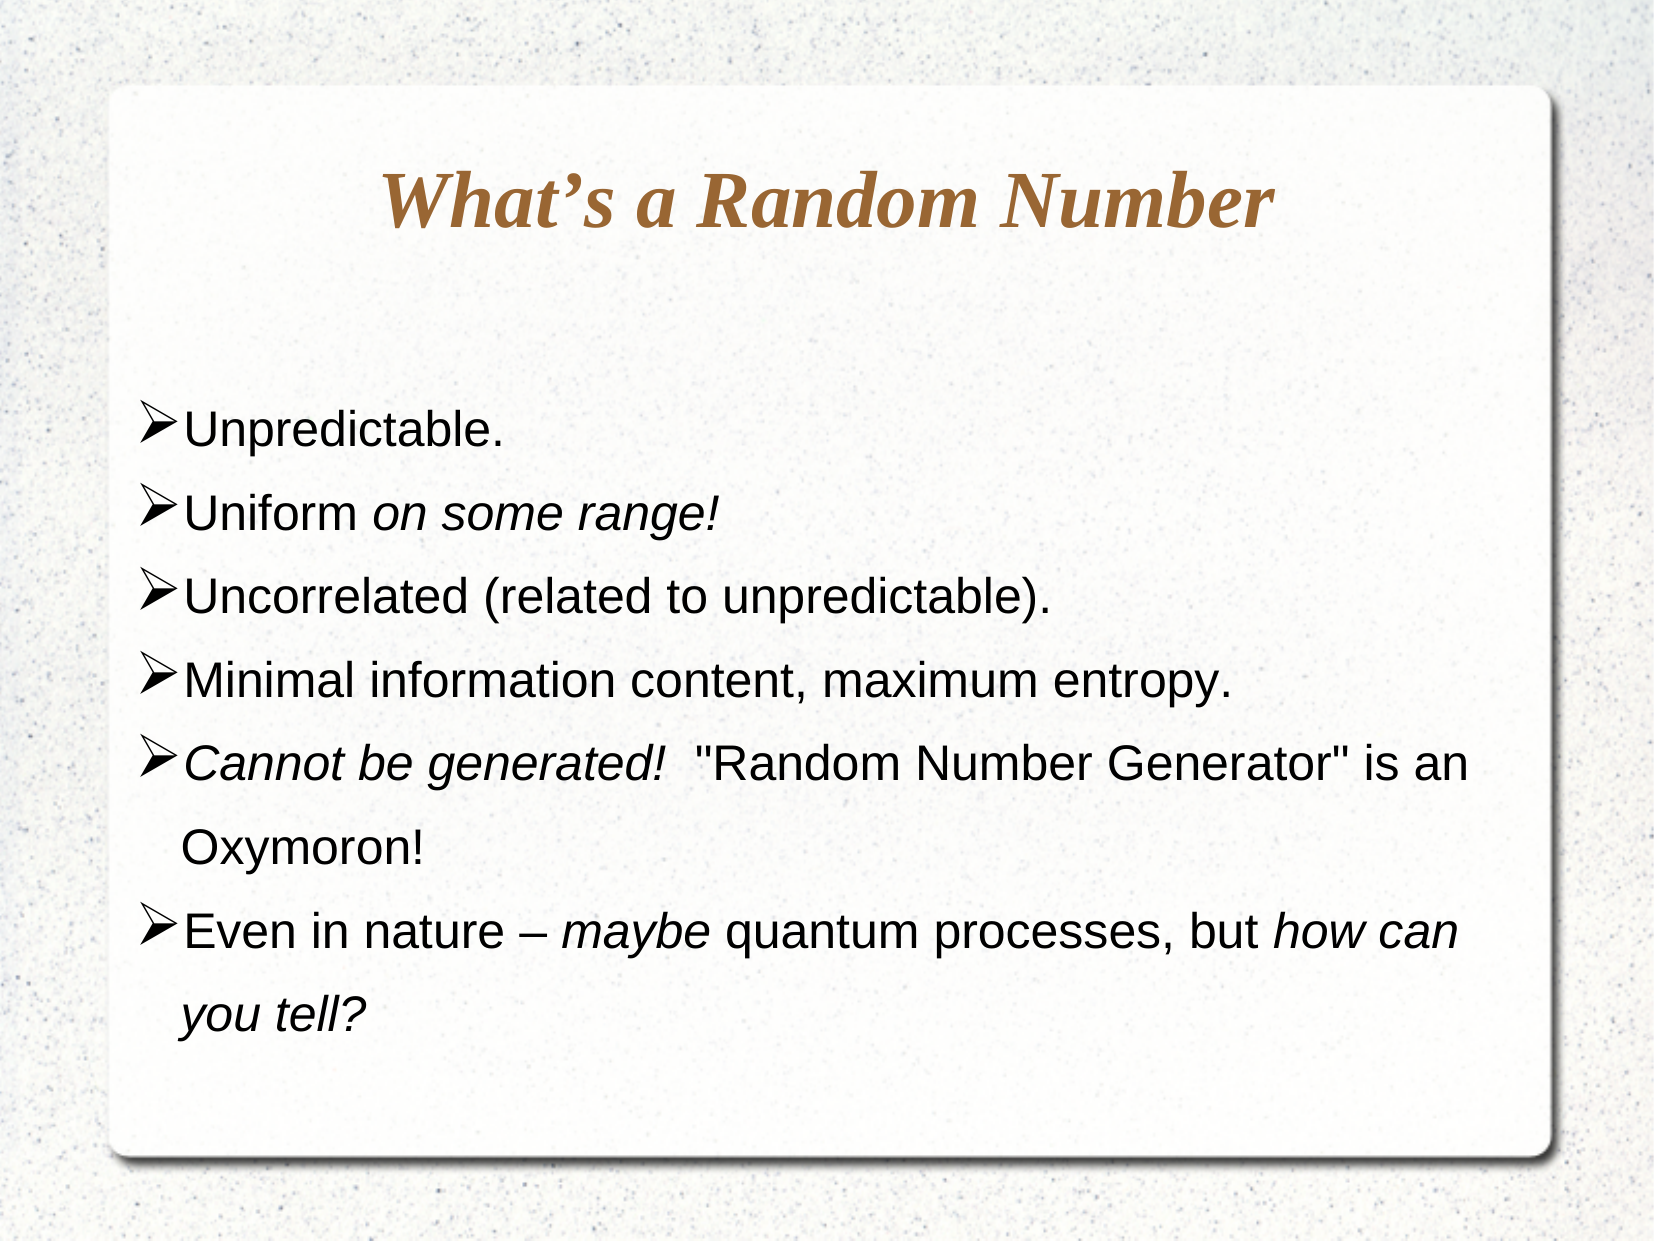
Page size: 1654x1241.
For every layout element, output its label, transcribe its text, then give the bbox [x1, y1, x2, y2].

picture [0, 0, 1654, 1241]
subtitle Unpredictable. Uniform on some range! Uncorrelated (related to unpredictable). Minimal information content, maximum entropy. Cannot be generated! "Random Number Generator" is an Oxymoron! Even in nature – maybe quantum processes, but how can you tell? [135, 382, 1494, 1033]
title What’s a Random Number [118, 96, 1536, 304]
